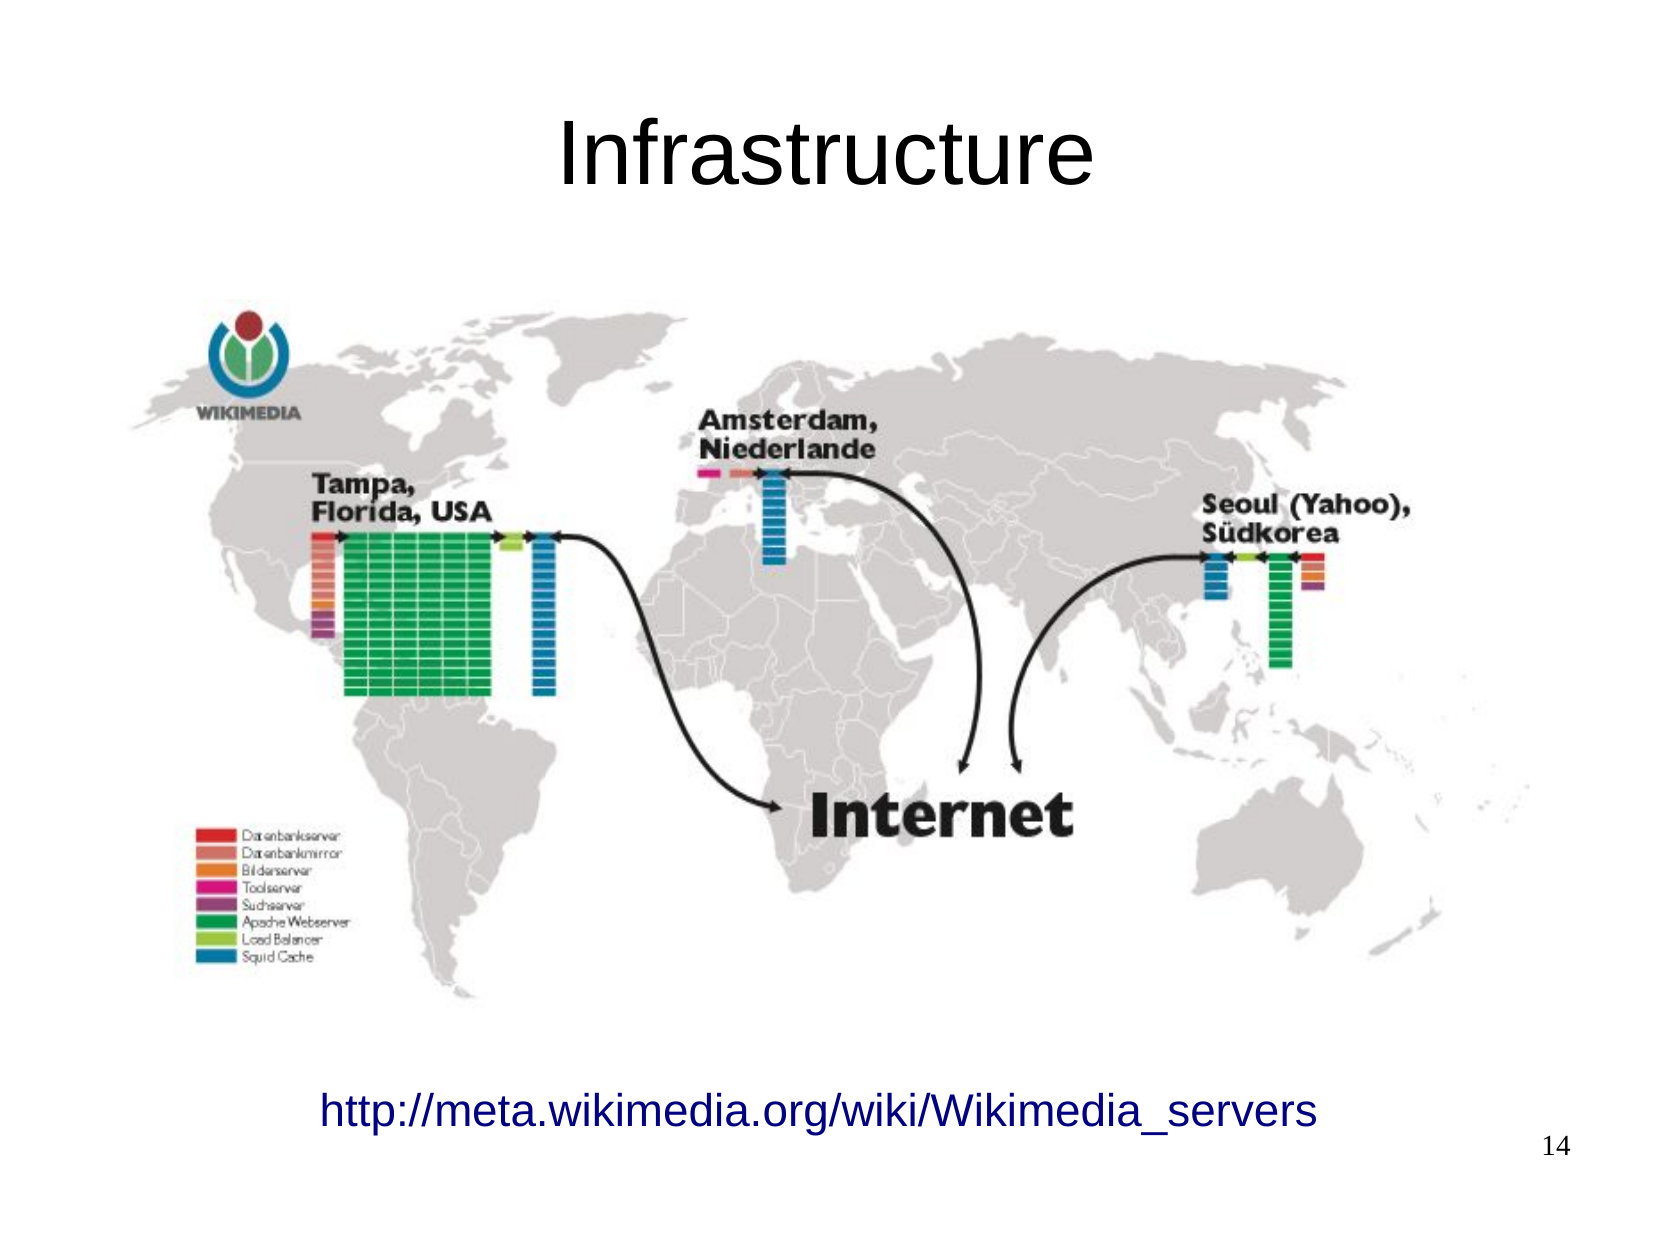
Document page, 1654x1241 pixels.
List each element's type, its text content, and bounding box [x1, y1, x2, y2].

picture [118, 299, 1544, 1013]
text_box http://meta.wikimedia.org/wiki/Wikimedia_servers [31, 1077, 1607, 1144]
title Infrastructure [82, 56, 1571, 250]
